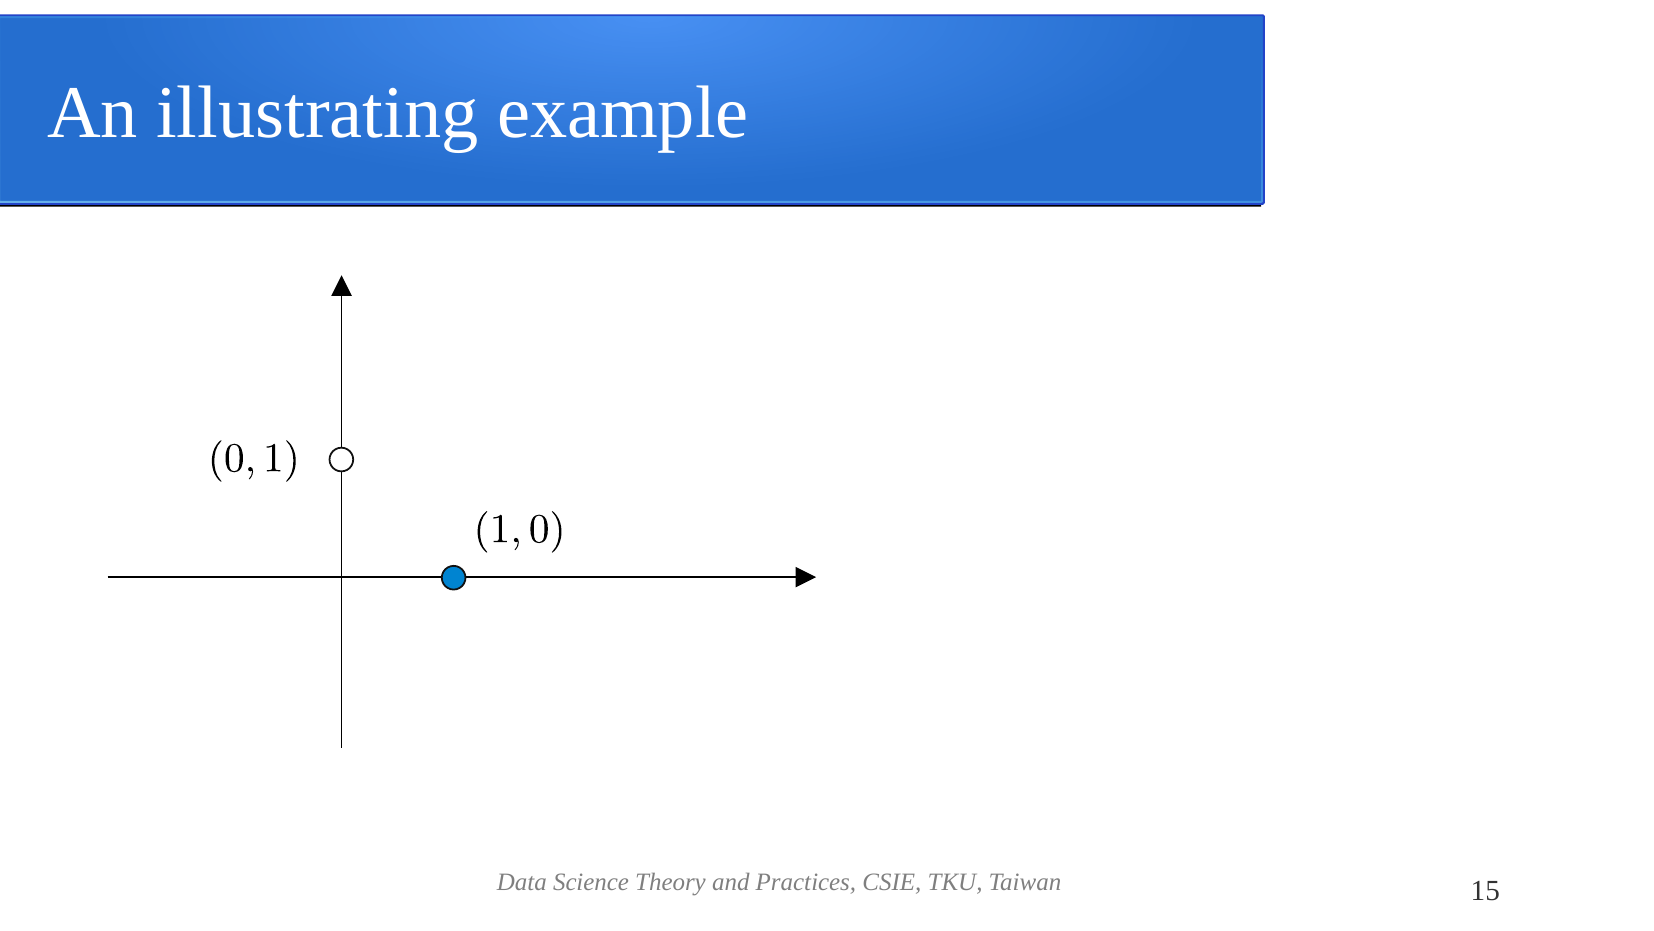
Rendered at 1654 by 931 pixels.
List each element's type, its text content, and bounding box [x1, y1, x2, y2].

picture [471, 509, 564, 555]
text_box [329, 447, 354, 472]
text_box [441, 565, 466, 590]
picture [206, 438, 298, 484]
title An illustrating example [47, 35, 1199, 189]
